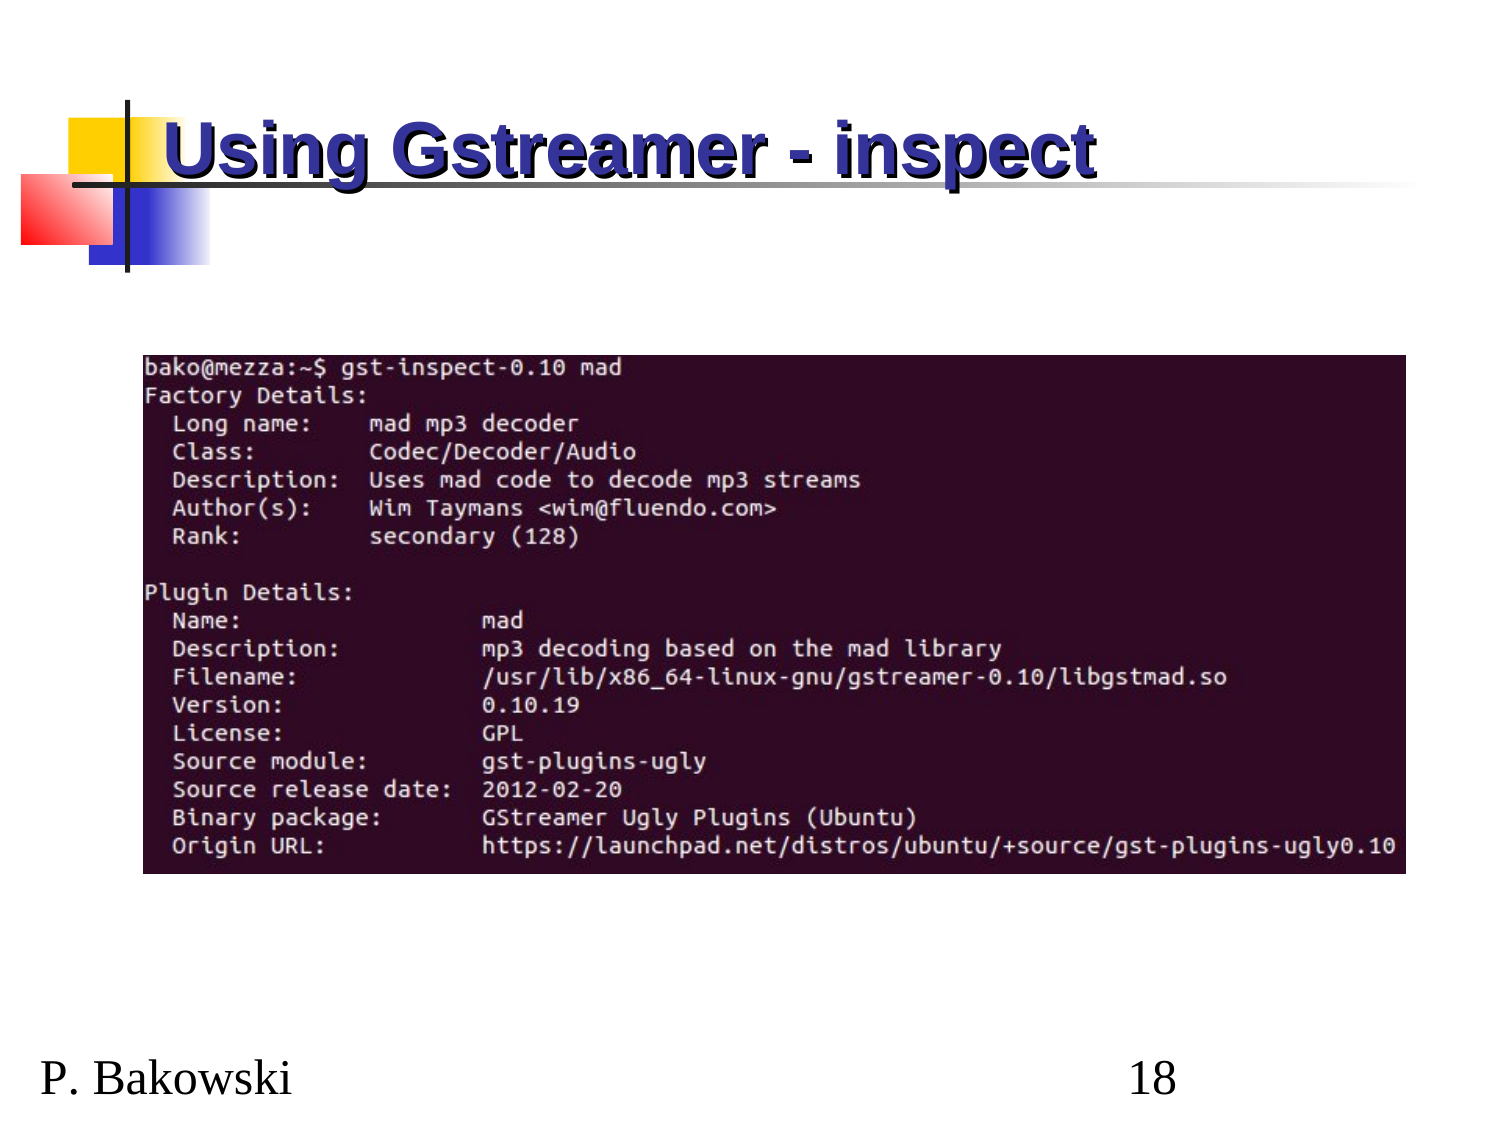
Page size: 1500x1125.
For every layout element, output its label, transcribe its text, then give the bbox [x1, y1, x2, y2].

title Using Gstreamer - inspect [147, 92, 1394, 213]
picture [143, 355, 1406, 875]
